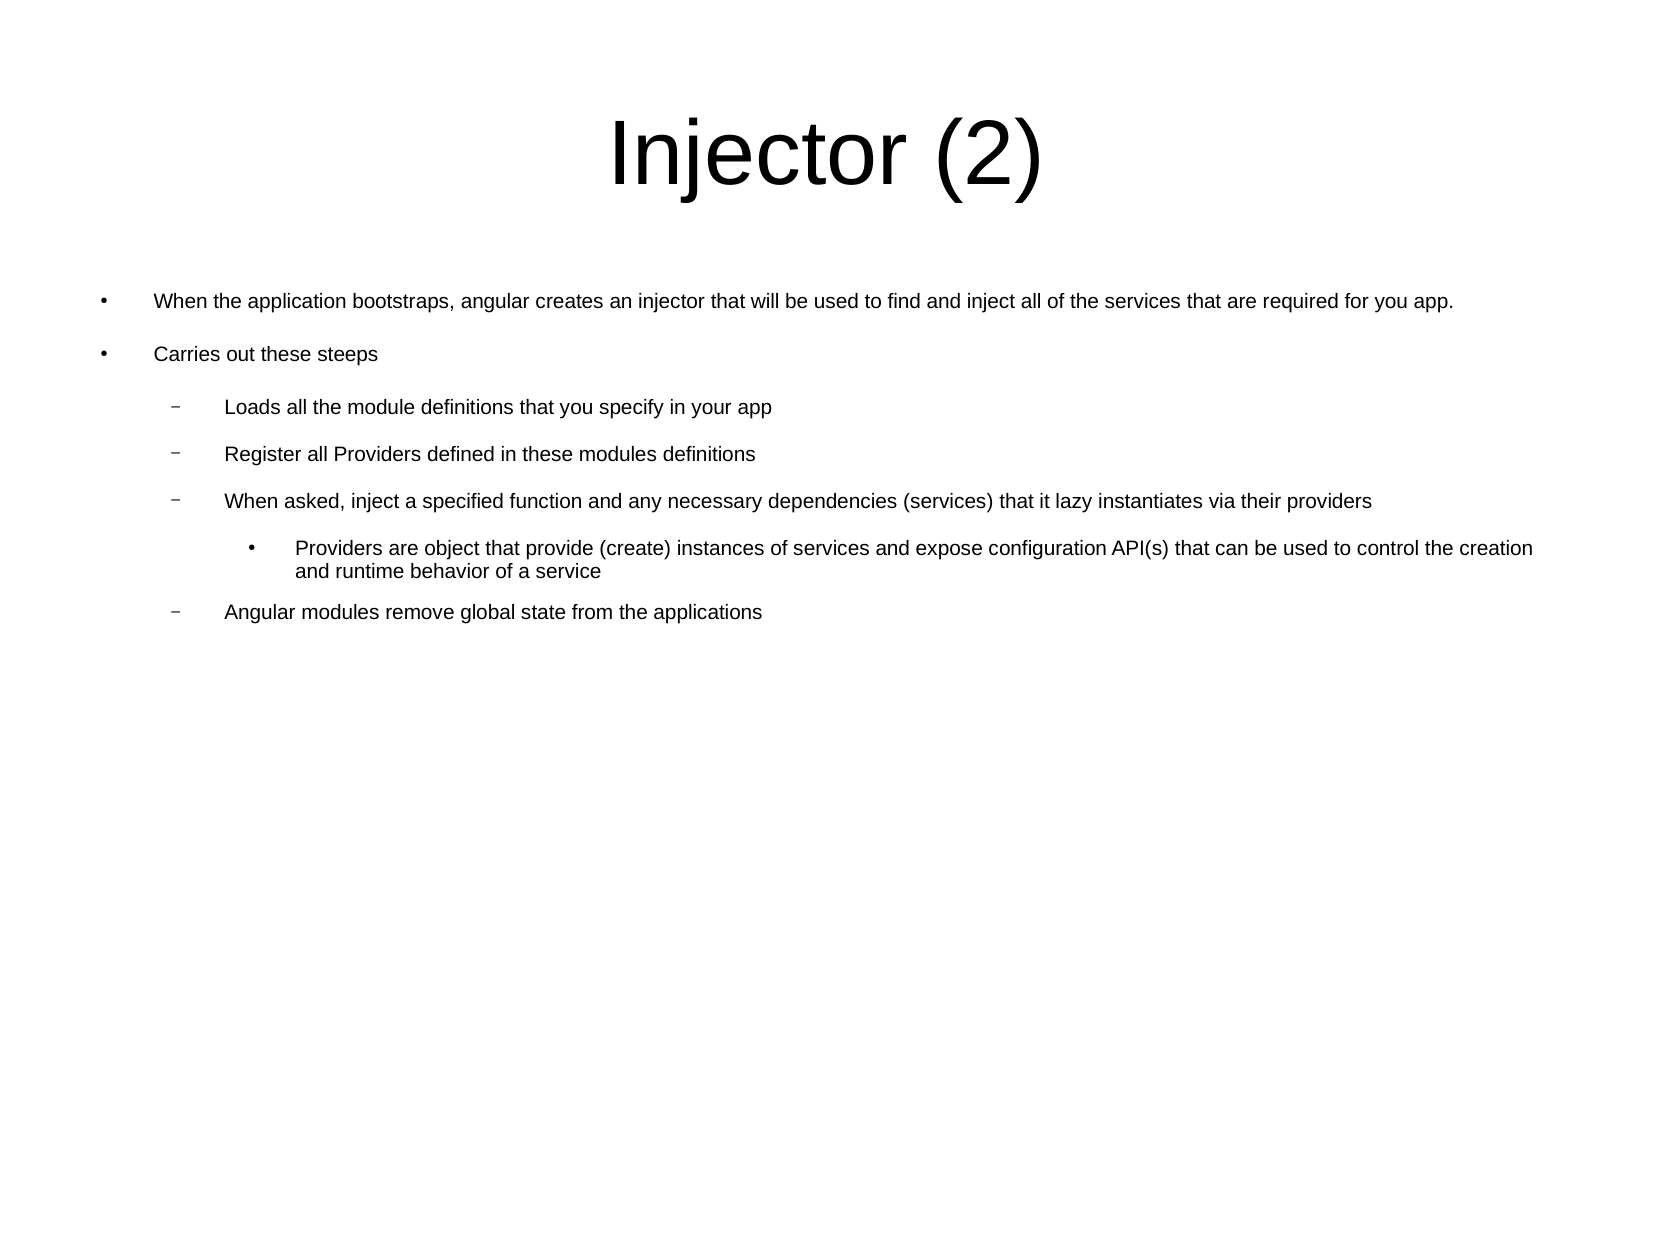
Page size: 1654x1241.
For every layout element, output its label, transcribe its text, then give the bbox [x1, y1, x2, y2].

title Injector (2) [82, 49, 1571, 257]
list When the application bootstraps, angular creates an injector that will be used to find and inject all of the services that are required for you app. Carries out these steeps Loads all the module definitions that you specify in your app Register all Providers defined in these modules definitions When asked, inject a specified function and any necessary dependencies (services) that it lazy instantiates via their providers Providers are object that provide (create) instances of services and expose configuration API(s) that can be used to control the creation and runtime behavior of a service Angular modules remove global state from the applications [82, 290, 1571, 1010]
